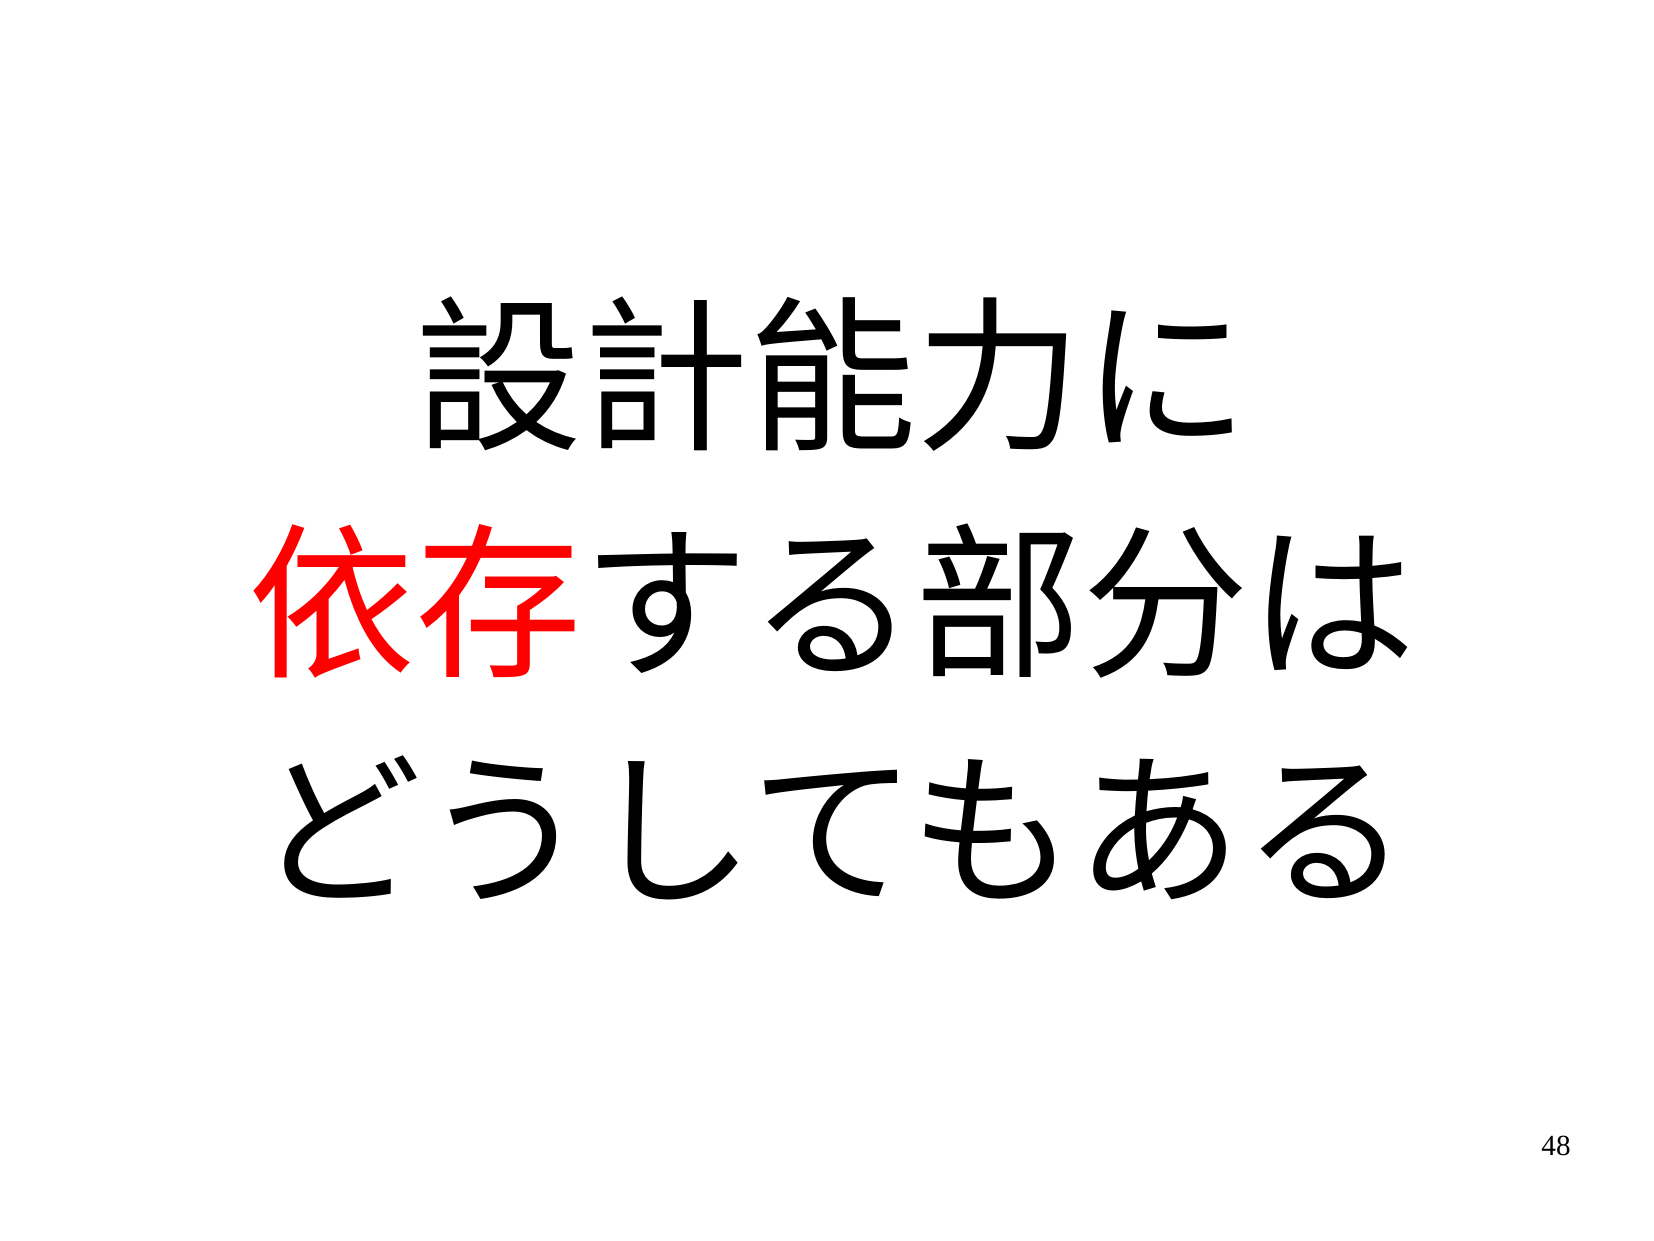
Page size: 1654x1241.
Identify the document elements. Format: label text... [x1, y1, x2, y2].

subtitle 設計能力に 依存する部分は どうしてもある [88, 77, 1577, 1123]
